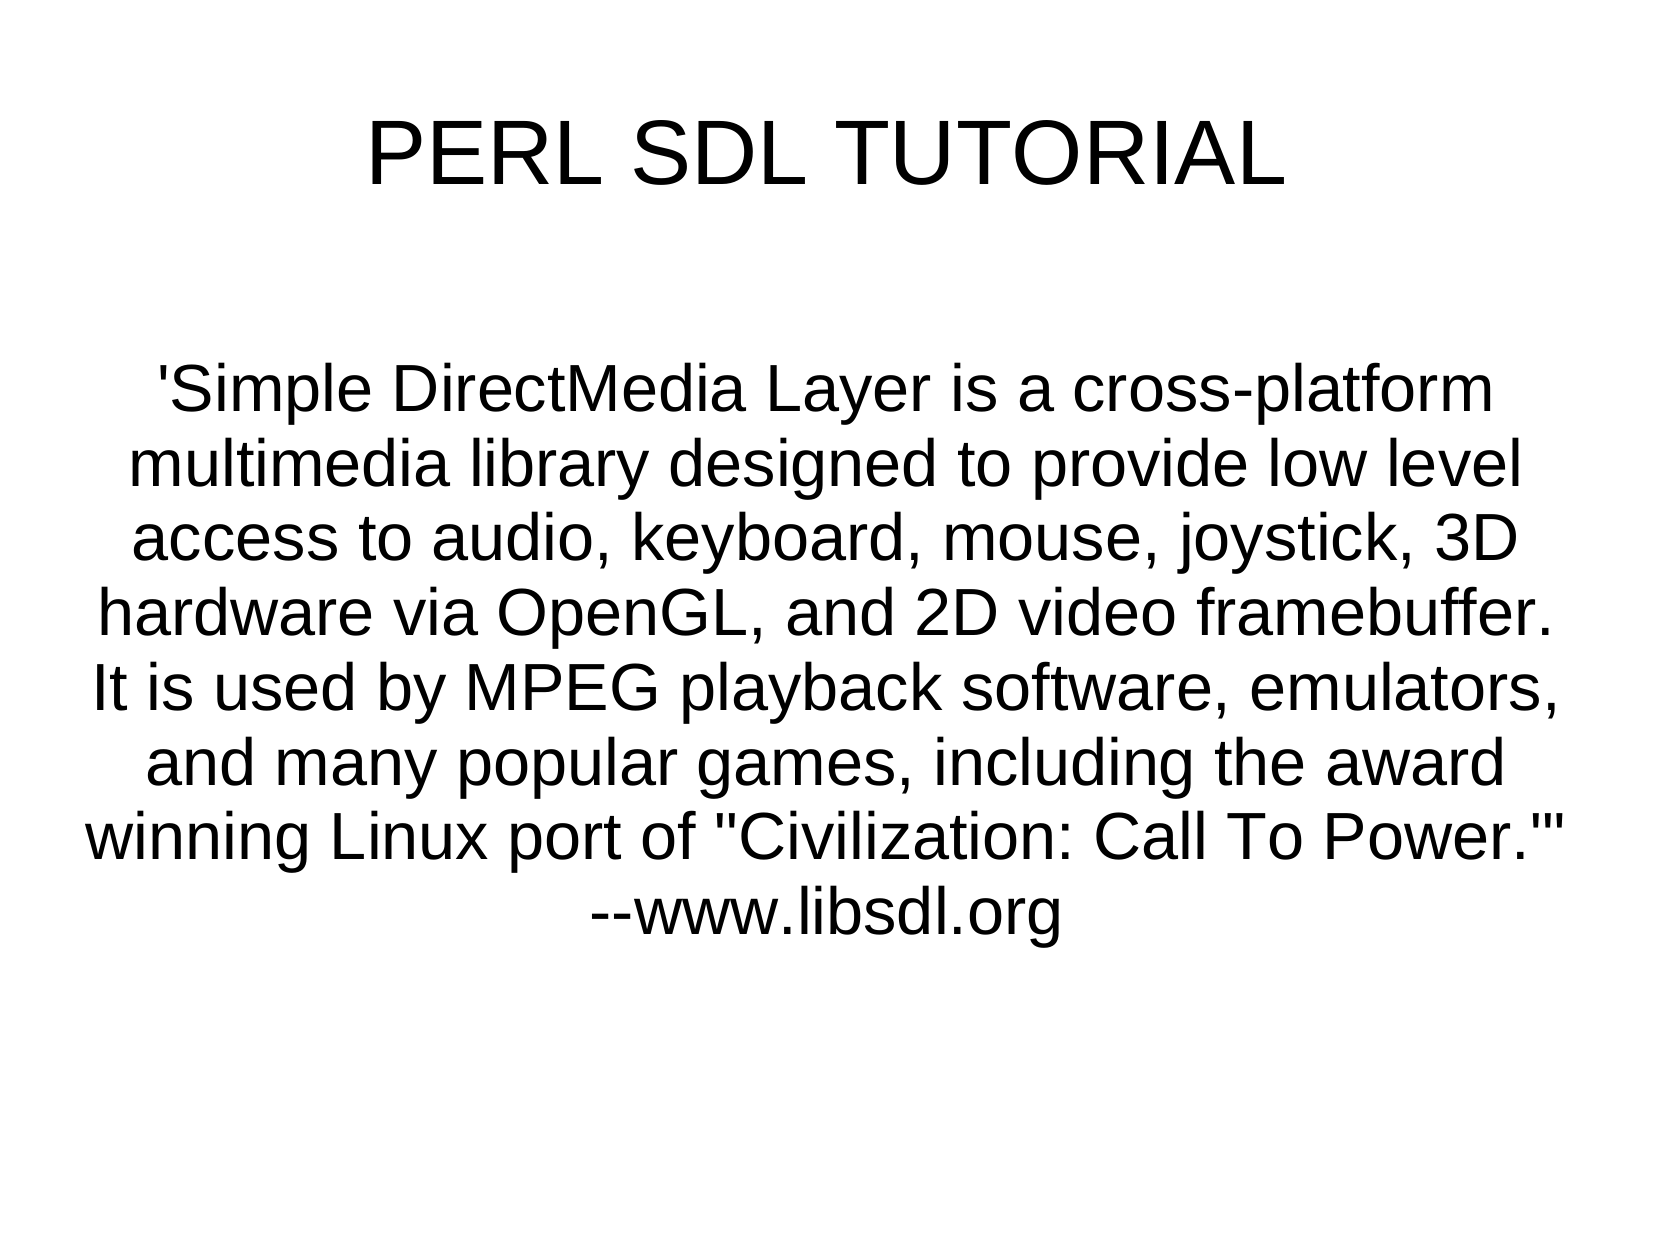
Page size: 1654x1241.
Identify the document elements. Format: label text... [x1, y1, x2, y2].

subtitle 'Simple DirectMedia Layer is a cross-platform multimedia library designed to provide low level access to audio, keyboard, mouse, joystick, 3D hardware via OpenGL, and 2D video framebuffer. It is used by MPEG playback software, emulators, and many popular games, including the award winning Linux port of "Civilization: Call To Power."' --www.libsdl.org [82, 290, 1571, 1010]
title PERL SDL TUTORIAL [82, 49, 1571, 257]
